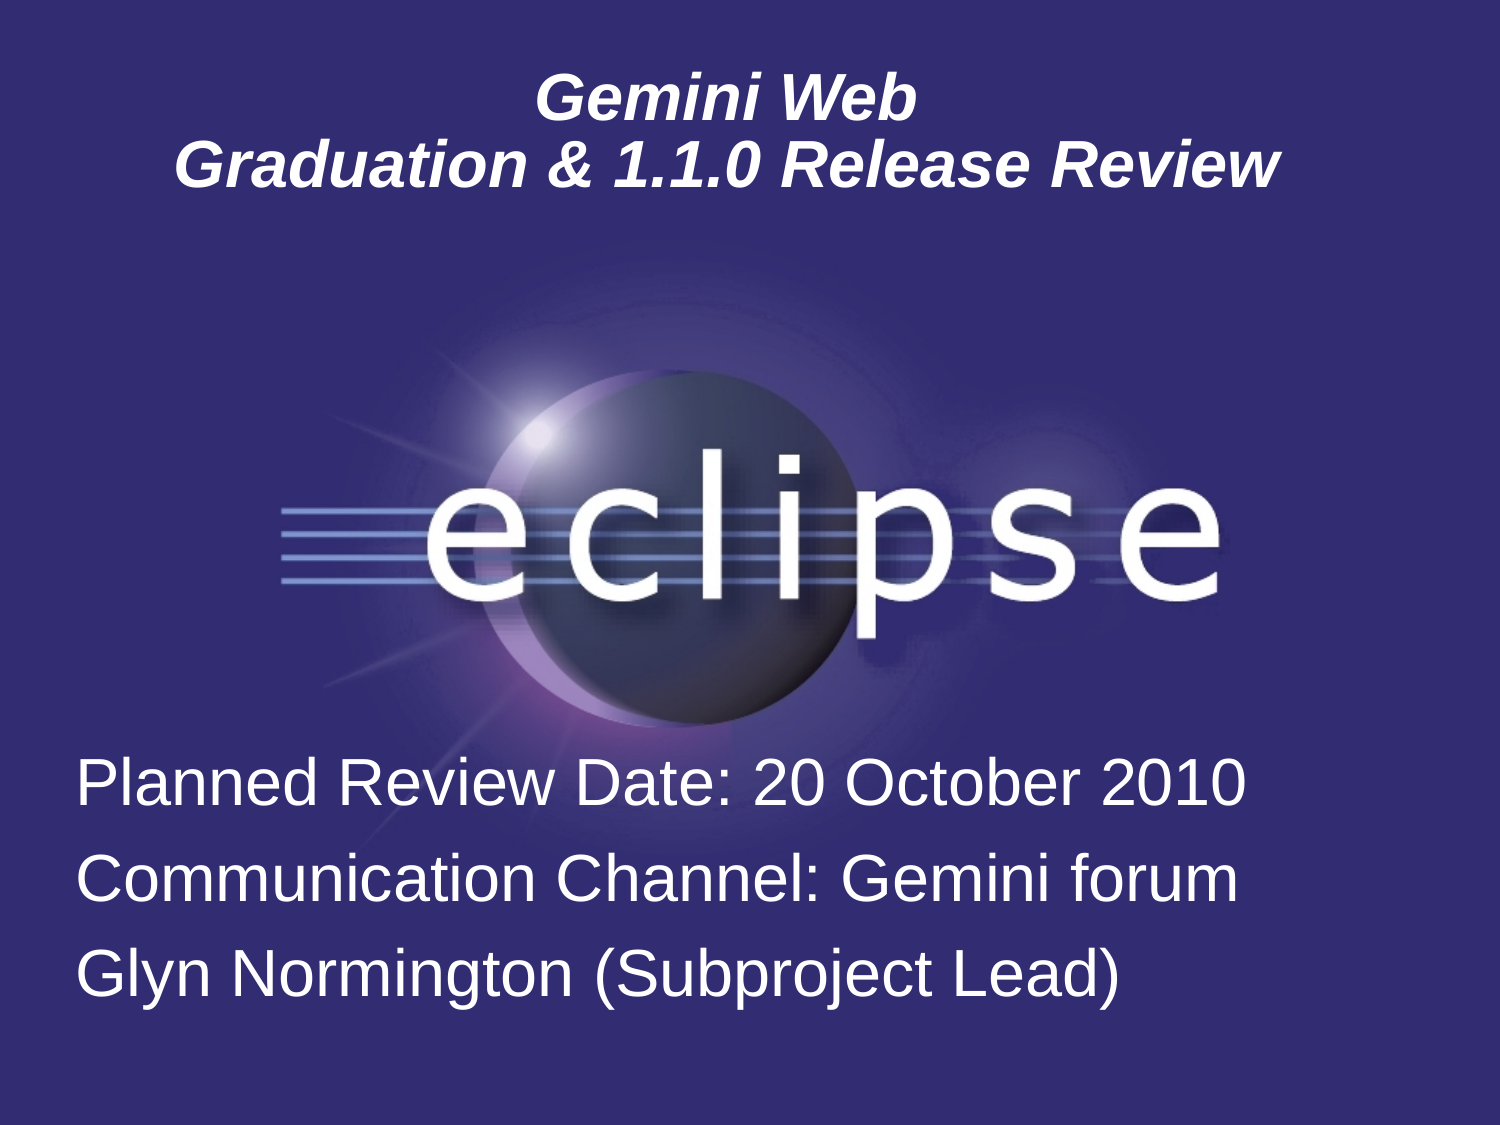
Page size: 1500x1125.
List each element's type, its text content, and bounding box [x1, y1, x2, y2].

subtitle Planned Review Date: 20 October 2010 Communication Channel: Gemini forum Glyn Normington (Subproject Lead) [75, 745, 1425, 1011]
title Gemini Web Graduation & 1.1.0 Release Review [37, 58, 1417, 316]
picture [0, 0, 1500, 1125]
